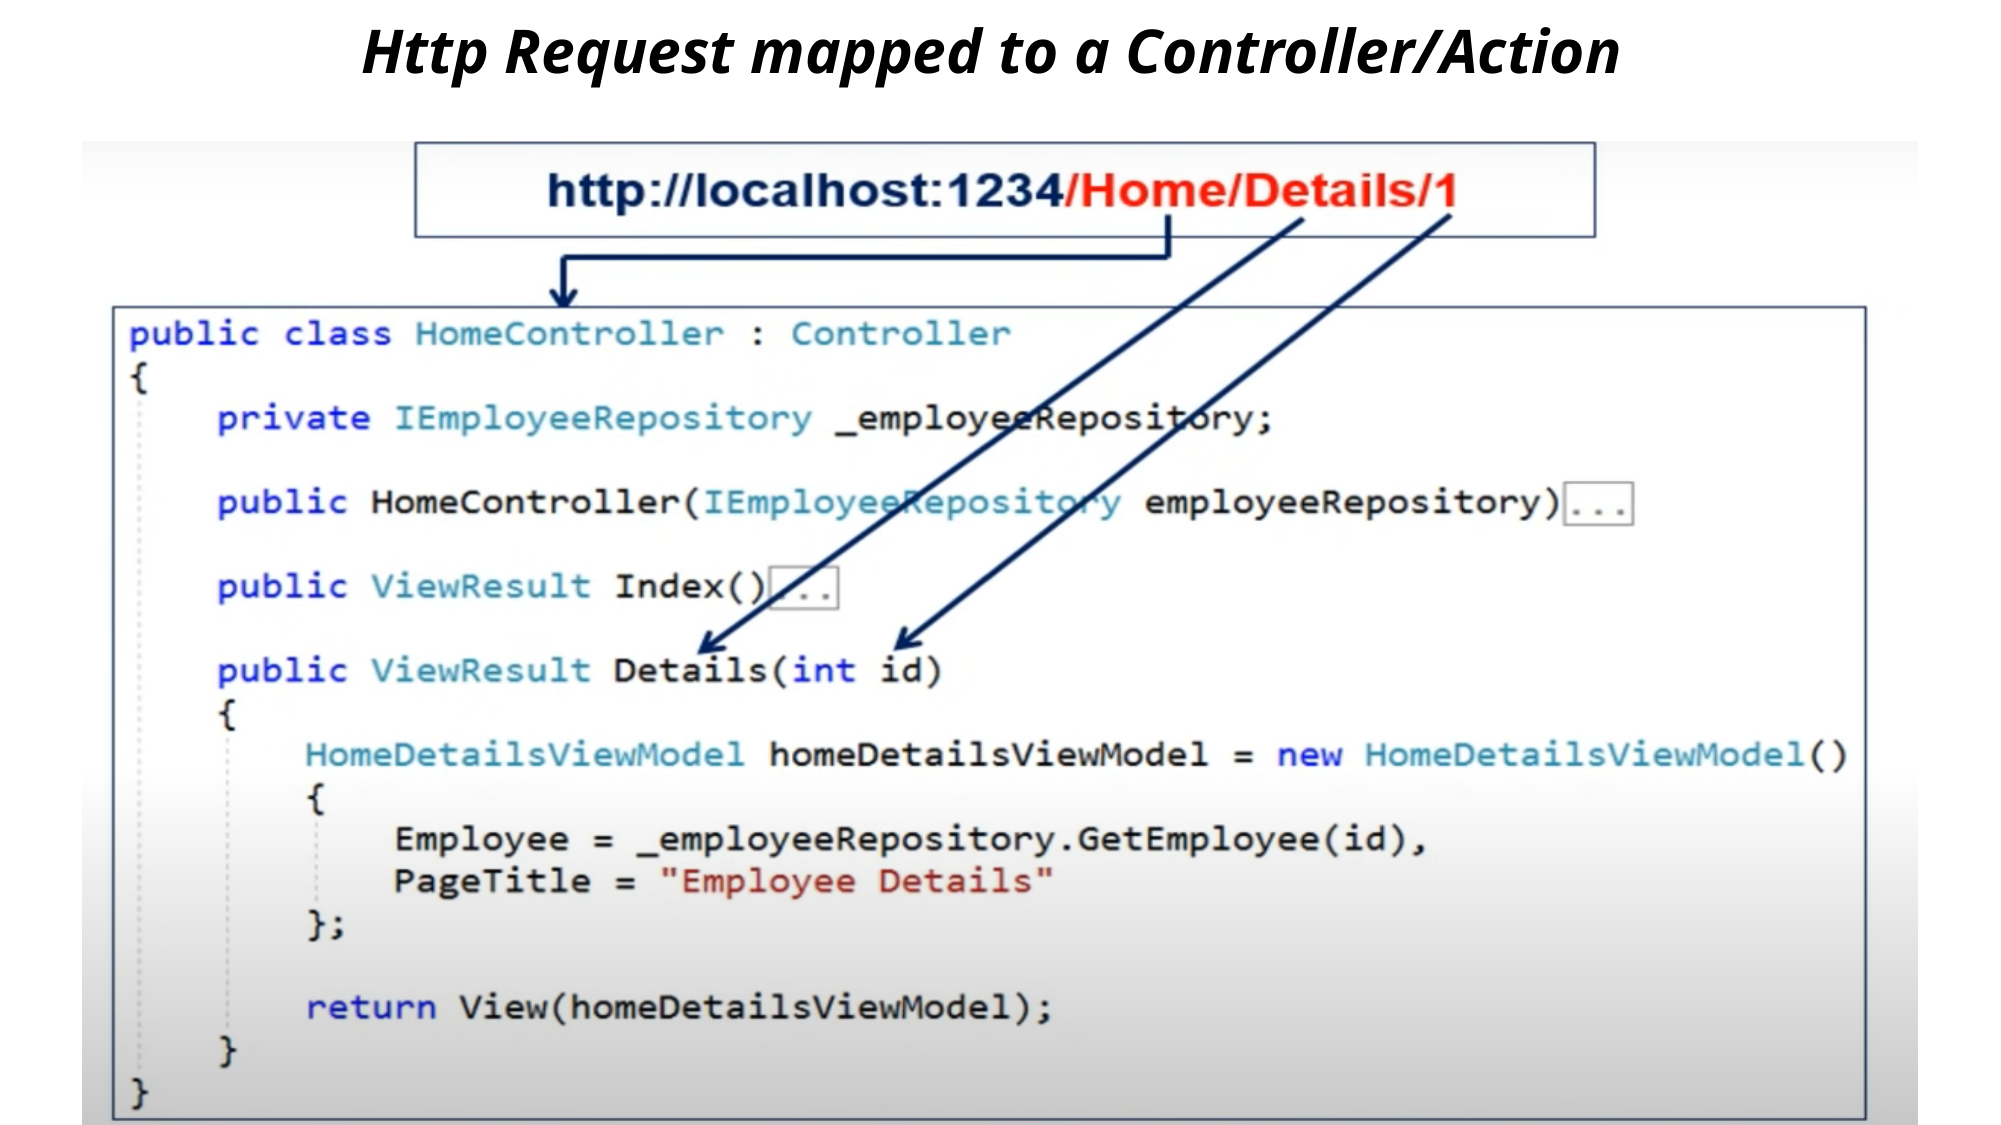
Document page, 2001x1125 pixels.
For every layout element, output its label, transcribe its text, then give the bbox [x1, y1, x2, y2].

picture [82, 141, 1918, 1125]
title Http Request mapped to a Controller/Action [137, 12, 1863, 95]
